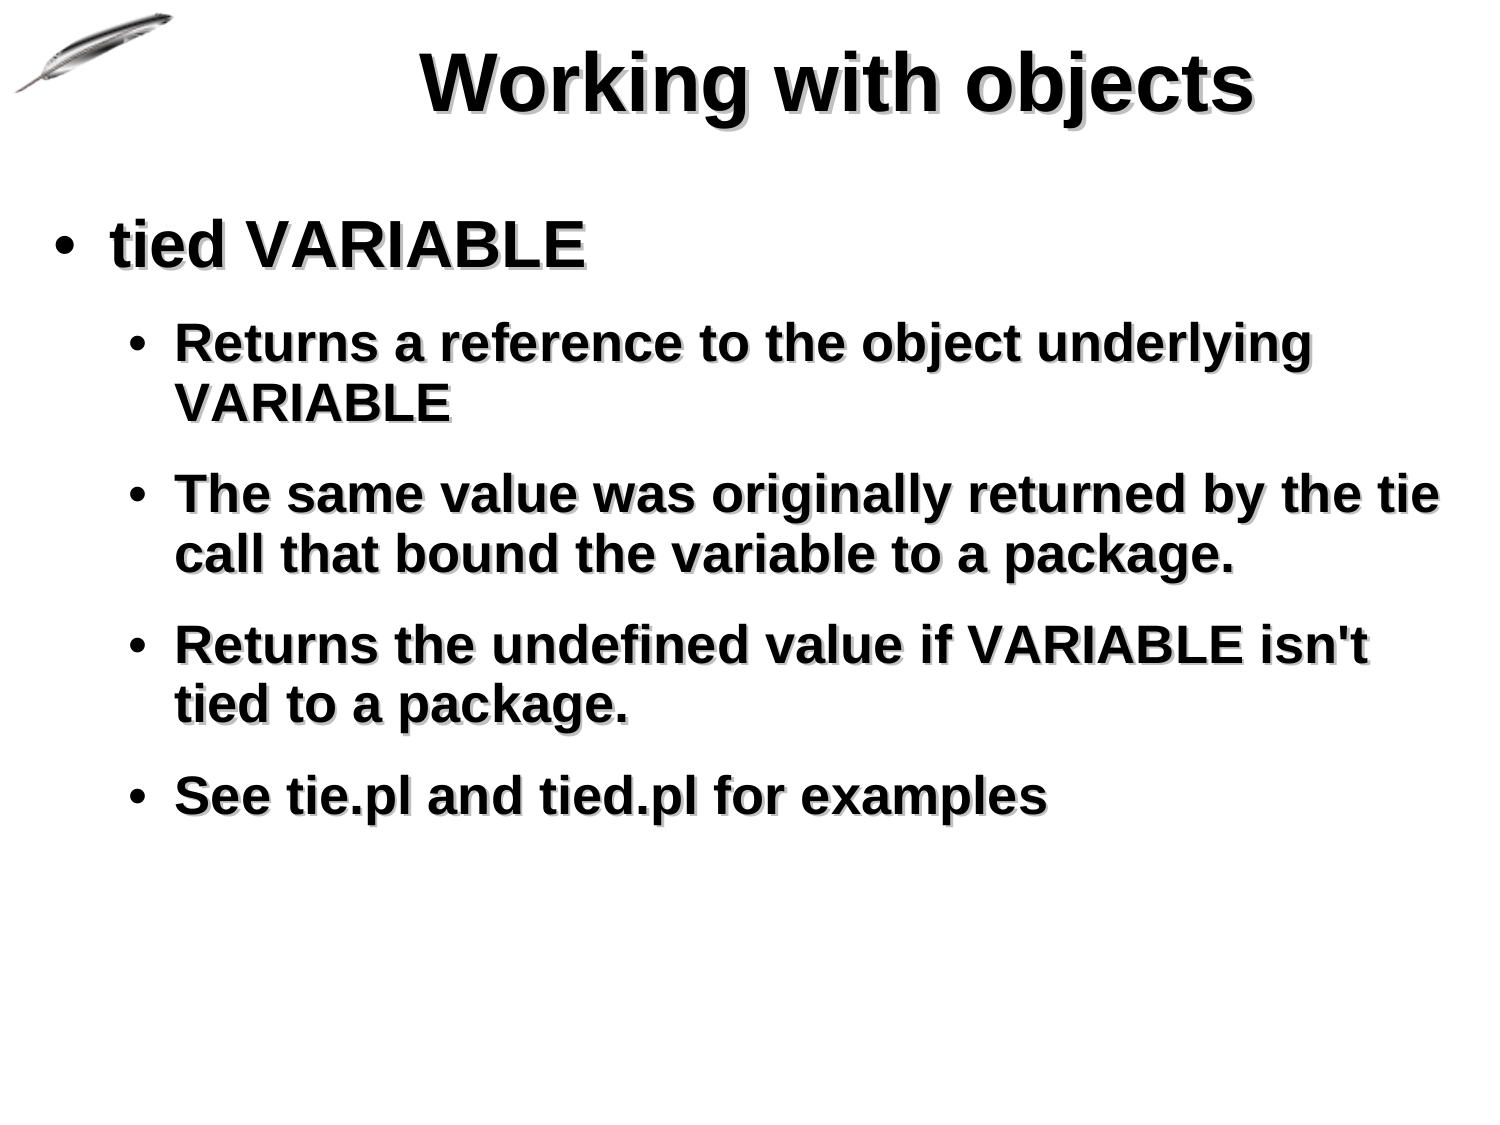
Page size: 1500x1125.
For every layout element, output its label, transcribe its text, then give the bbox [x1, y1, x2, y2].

list tied VARIABLE Returns a reference to the object underlying VARIABLE The same value was originally returned by the tie call that bound the variable to a package. Returns the undefined value if VARIABLE isn't tied to a package. See tie.pl and tied.pl for examples [53, 207, 1447, 1084]
title Working with objects [419, 0, 1459, 176]
picture [11, 11, 179, 95]
